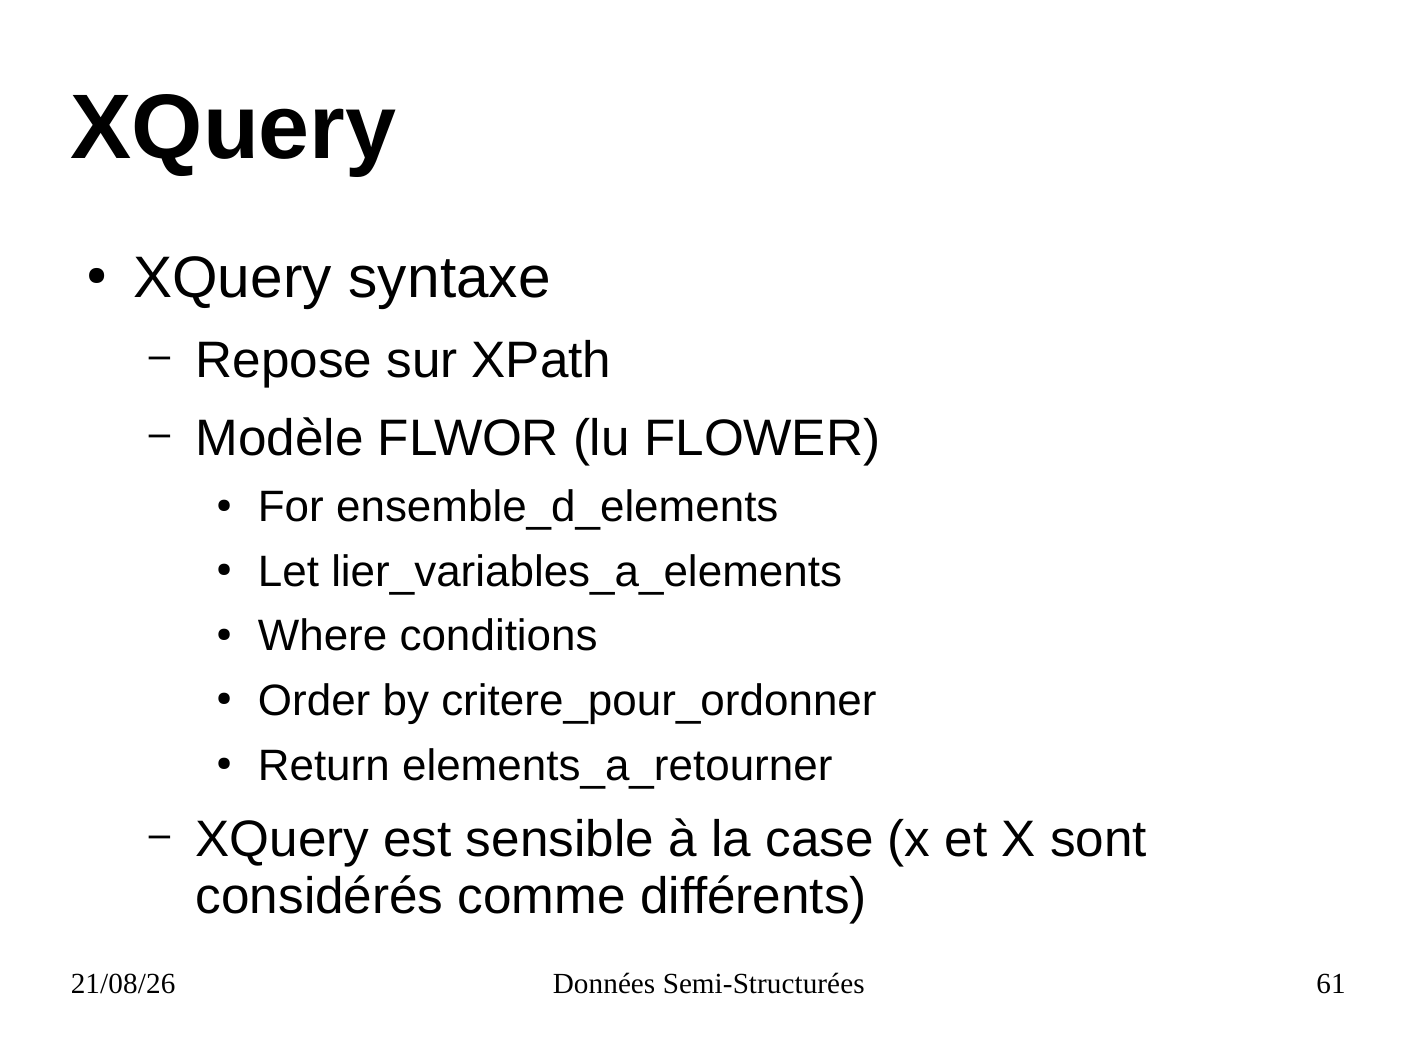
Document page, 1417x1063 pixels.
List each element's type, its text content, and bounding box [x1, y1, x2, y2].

title XQuery [70, 42, 1346, 212]
list XQuery syntaxe Repose sur XPath Modèle FLWOR (lu FLOWER) For ensemble_d_elements Let lier_variables_a_elements Where conditions Order by critere_pour_ordonner Return elements_a_retourner XQuery est sensible à la case (x et X sont considérés comme différents) [70, 244, 1346, 925]
